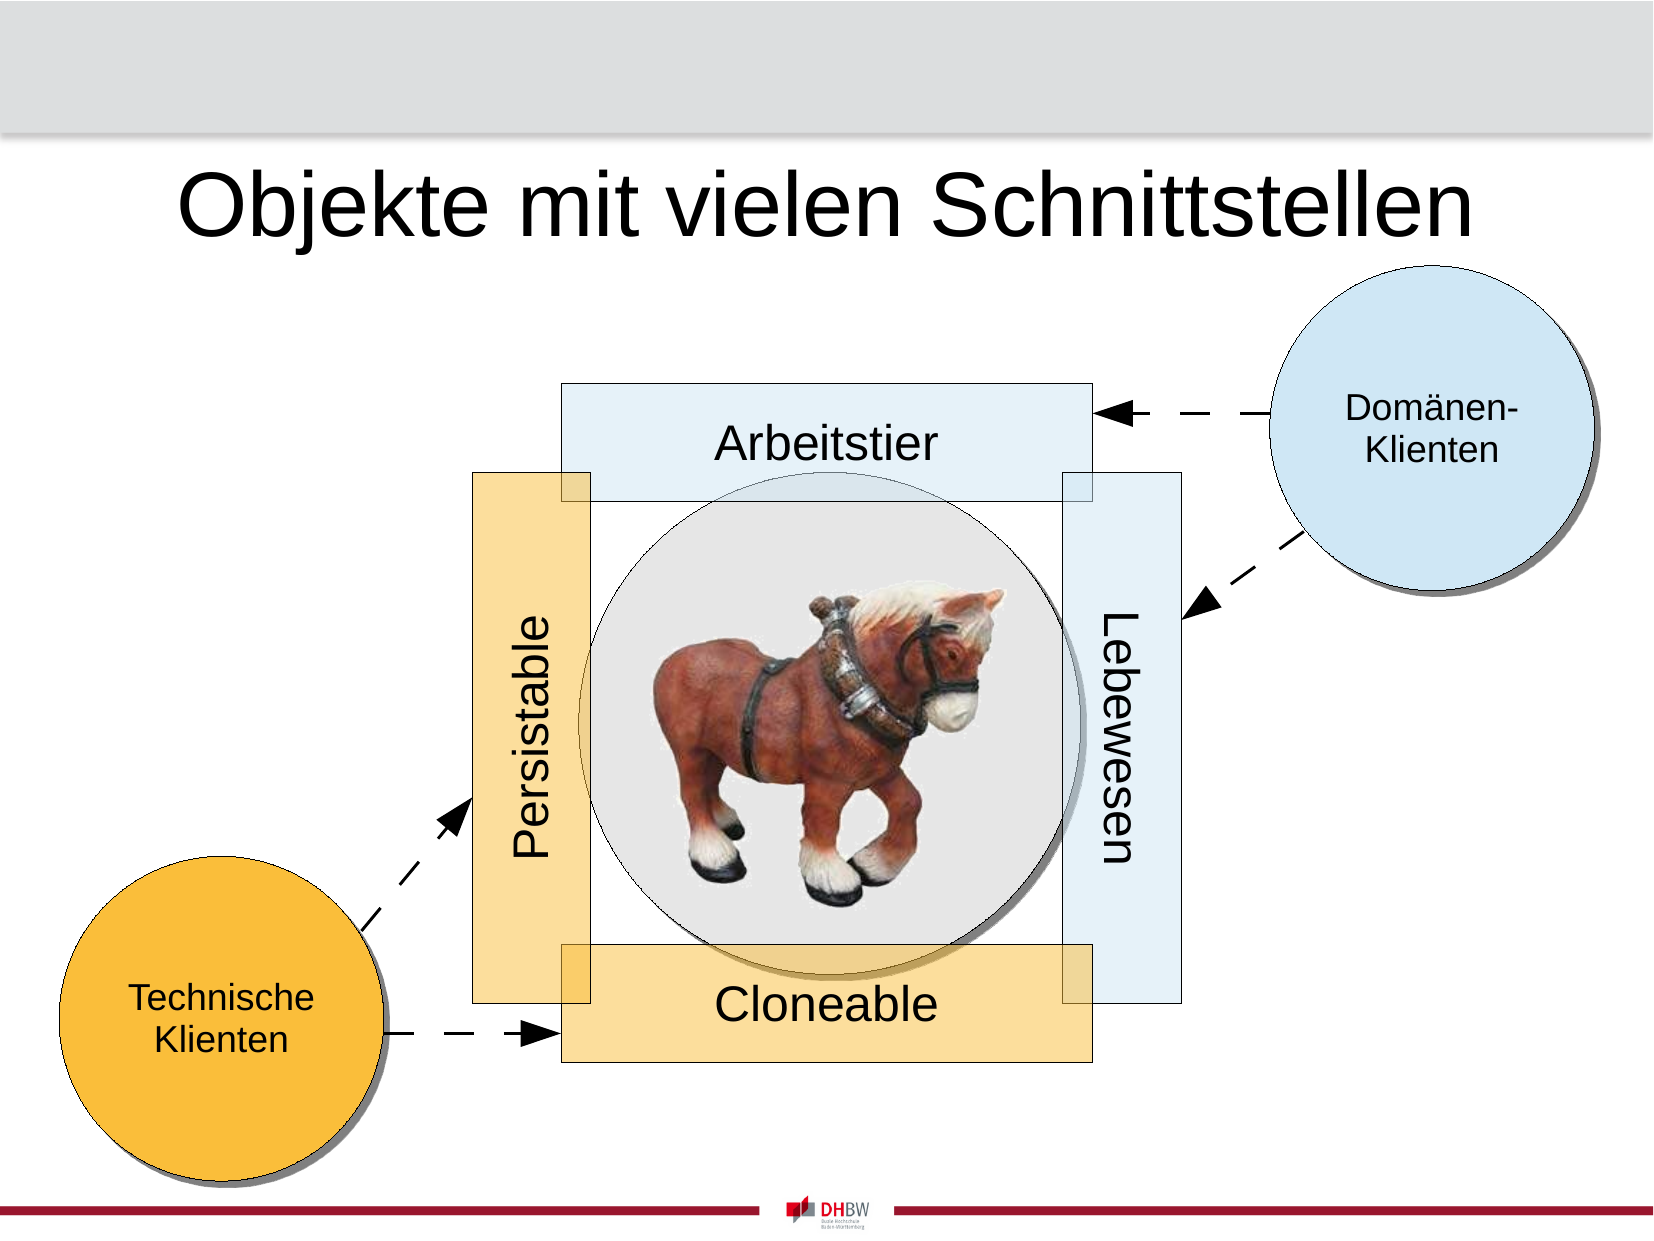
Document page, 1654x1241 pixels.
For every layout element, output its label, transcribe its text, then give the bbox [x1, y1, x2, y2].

text_box [591, 502, 1062, 902]
text_box Domänen- Klienten [1269, 265, 1595, 591]
title Objekte mit vielen Schnittstellen [82, 49, 1571, 257]
text_box Arbeitstier [561, 383, 1093, 502]
text_box Cloneable [561, 944, 1093, 1063]
picture [0, 1, 1654, 1237]
text_box Technische Klienten [59, 856, 384, 1182]
text_box [662, 911, 997, 944]
text_box Lebewesen [1062, 472, 1182, 1004]
text_box Persistable [472, 472, 591, 1004]
